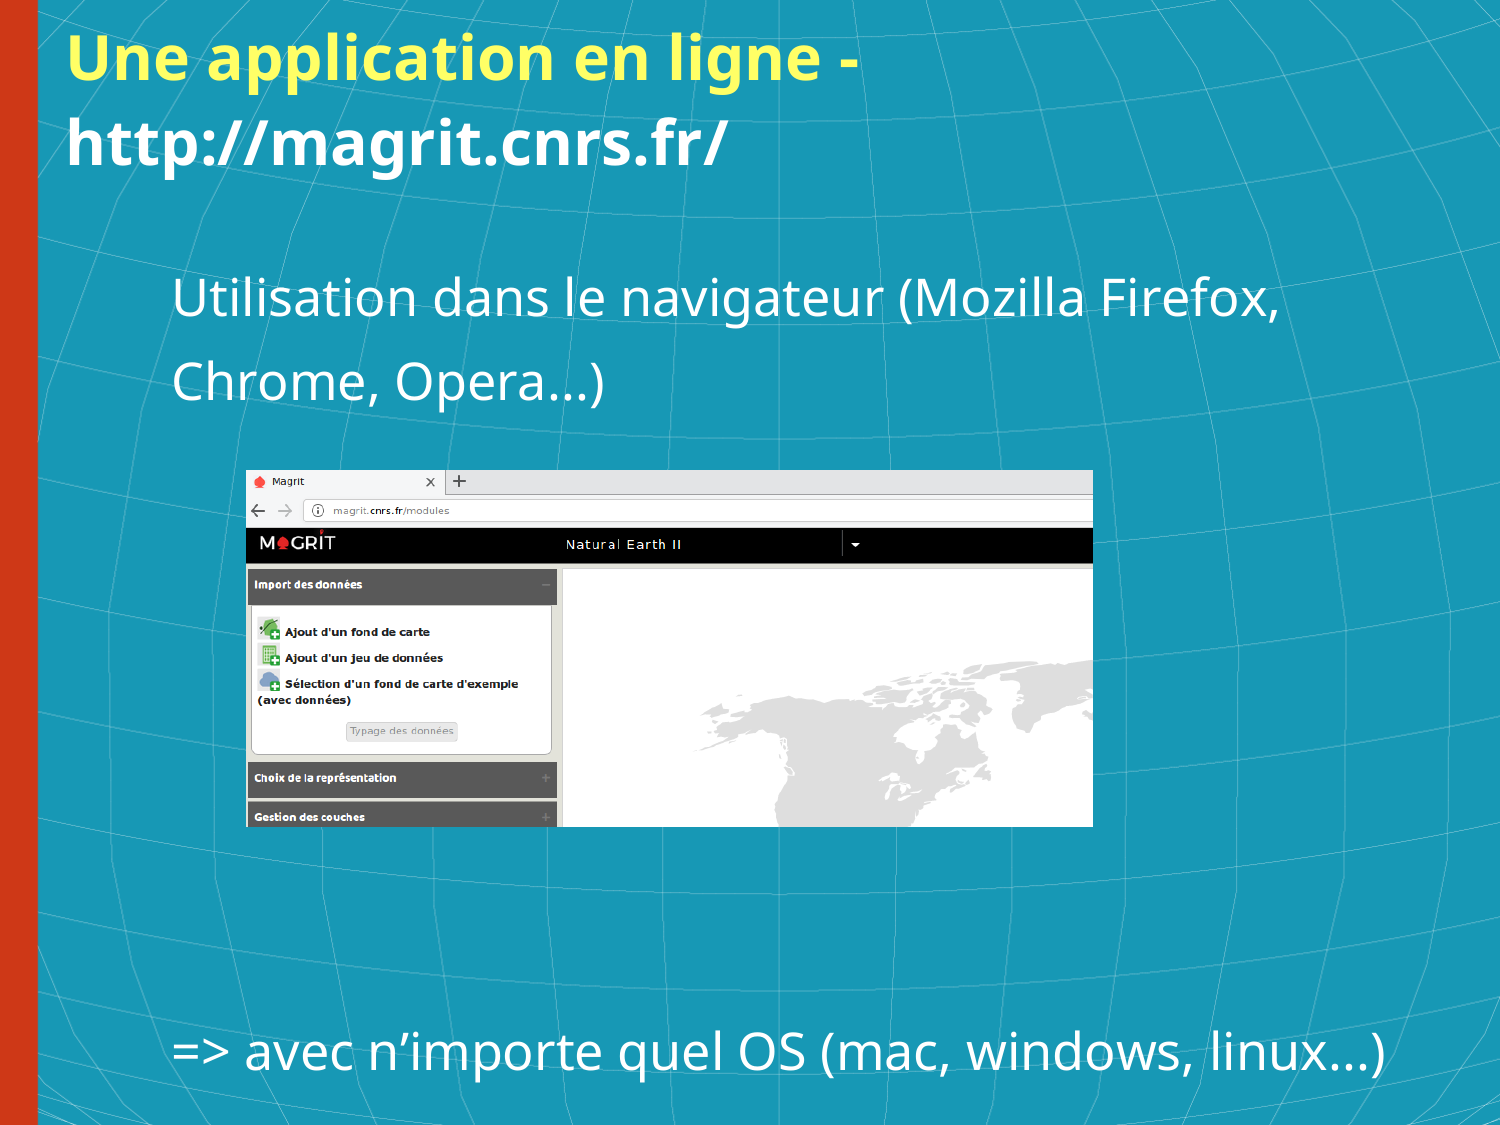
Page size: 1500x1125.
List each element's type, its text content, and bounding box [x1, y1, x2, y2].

picture [0, 0, 1500, 1125]
list Utilisation dans le navigateur (Mozilla Firefox, Chrome, Opera...) => avec n’importe quel OS (mac, windows, linux...) [59, 177, 1477, 1107]
title Une application en ligne - http://magrit.cnrs.fr/ [65, 20, 1477, 177]
